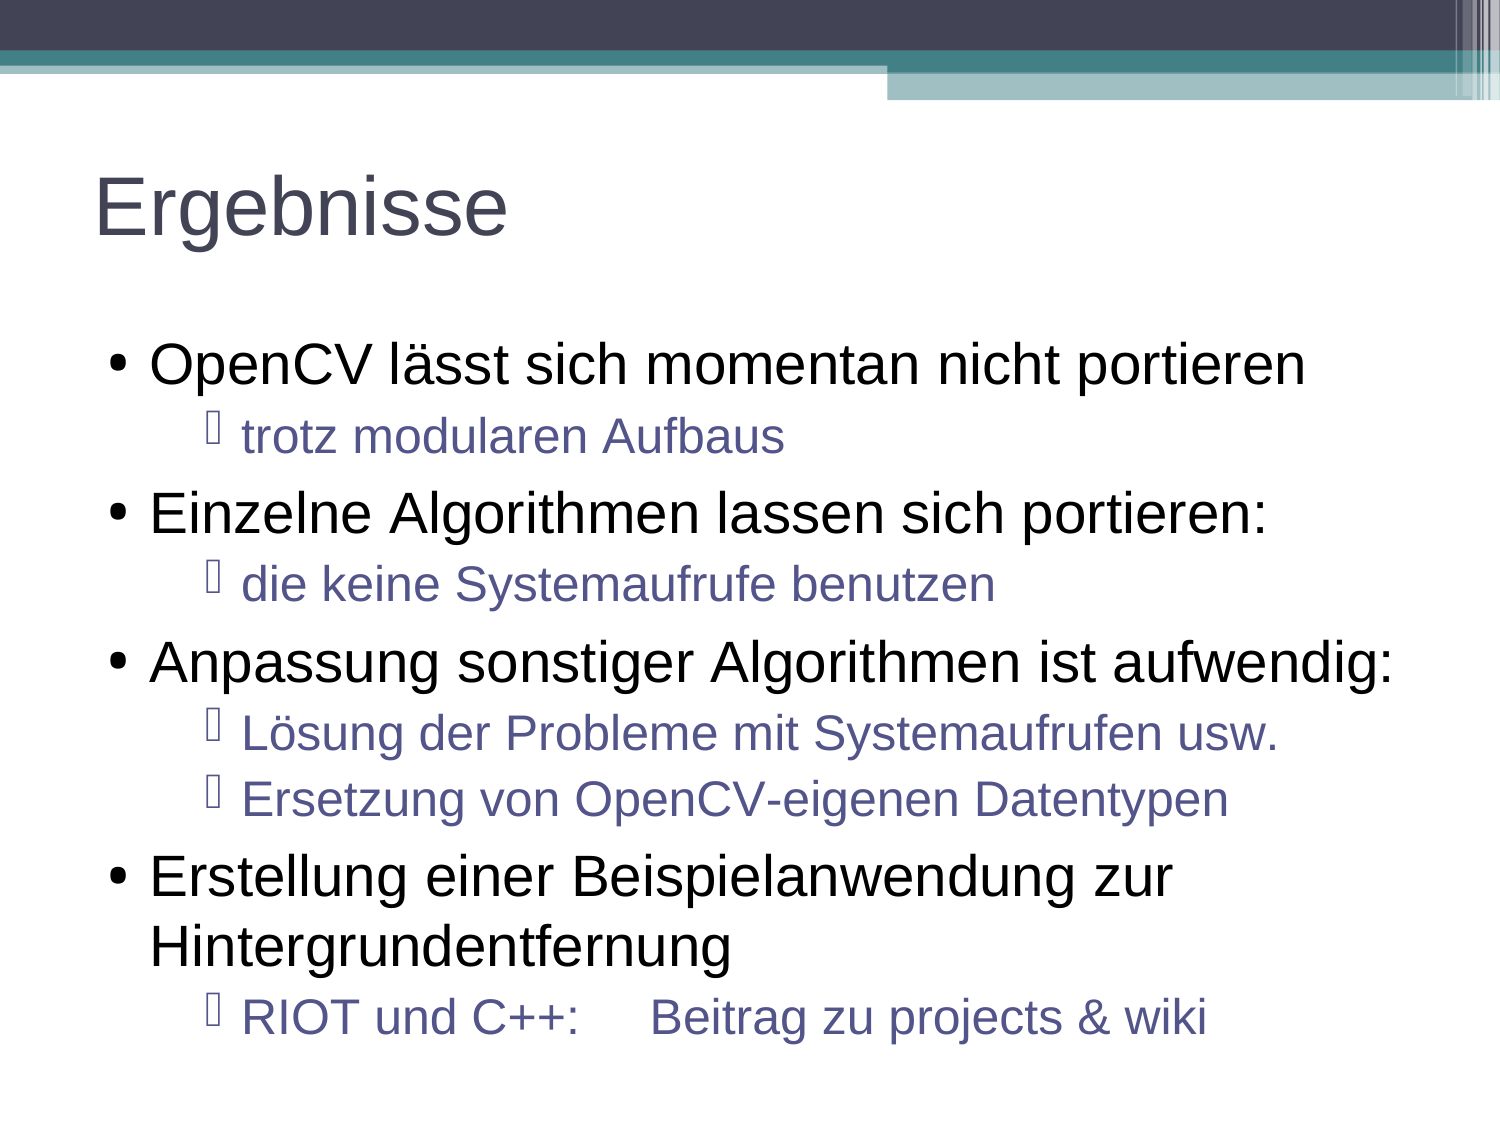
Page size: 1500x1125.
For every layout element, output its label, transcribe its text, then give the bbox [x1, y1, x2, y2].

list OpenCV lässt sich momentan nicht portieren trotz modularen Aufbaus Einzelne Algorithmen lassen sich portieren: die keine Systemaufrufe benutzen Anpassung sonstiger Algorithmen ist aufwendig: Lösung der Probleme mit Systemaufrufen usw. Ersetzung von OpenCV-eigenen Datentypen Erstellung einer Beispielanwendung zur Hintergrundentfernung RIOT und C++: Beitrag zu projects & wiki [75, 318, 1426, 1052]
title Ergebnisse [79, 94, 1430, 310]
